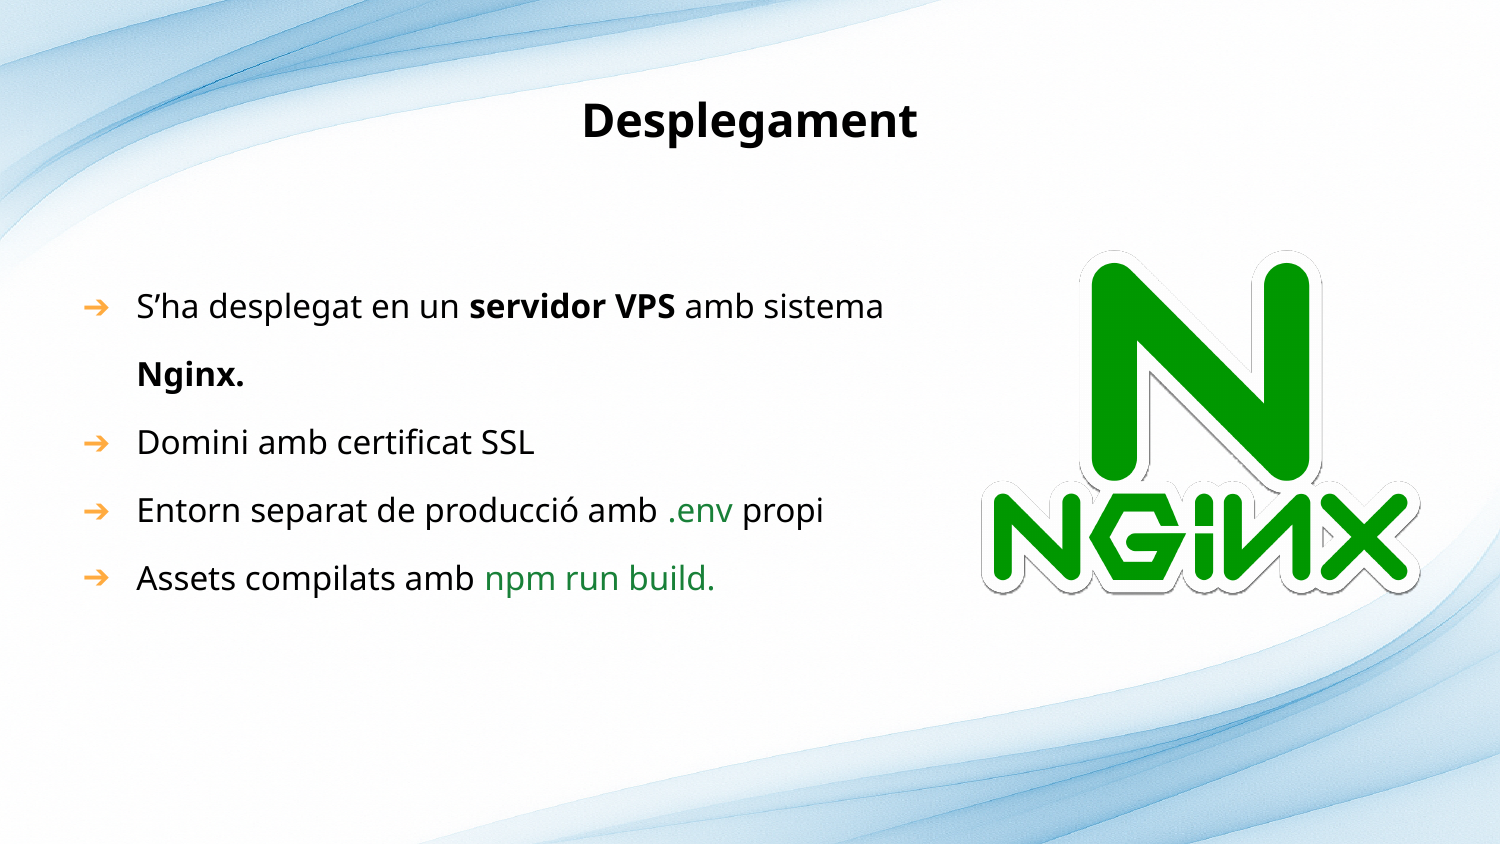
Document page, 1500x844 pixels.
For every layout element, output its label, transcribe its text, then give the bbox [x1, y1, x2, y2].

list S’ha desplegat en un servidor VPS amb sistema Nginx. Domini amb certificat SSL Entorn separat de producció amb .env propi Assets compilats amb npm run build. [46, 191, 916, 753]
title Desplegament [51, 72, 1449, 167]
picture [0, 0, 1500, 844]
